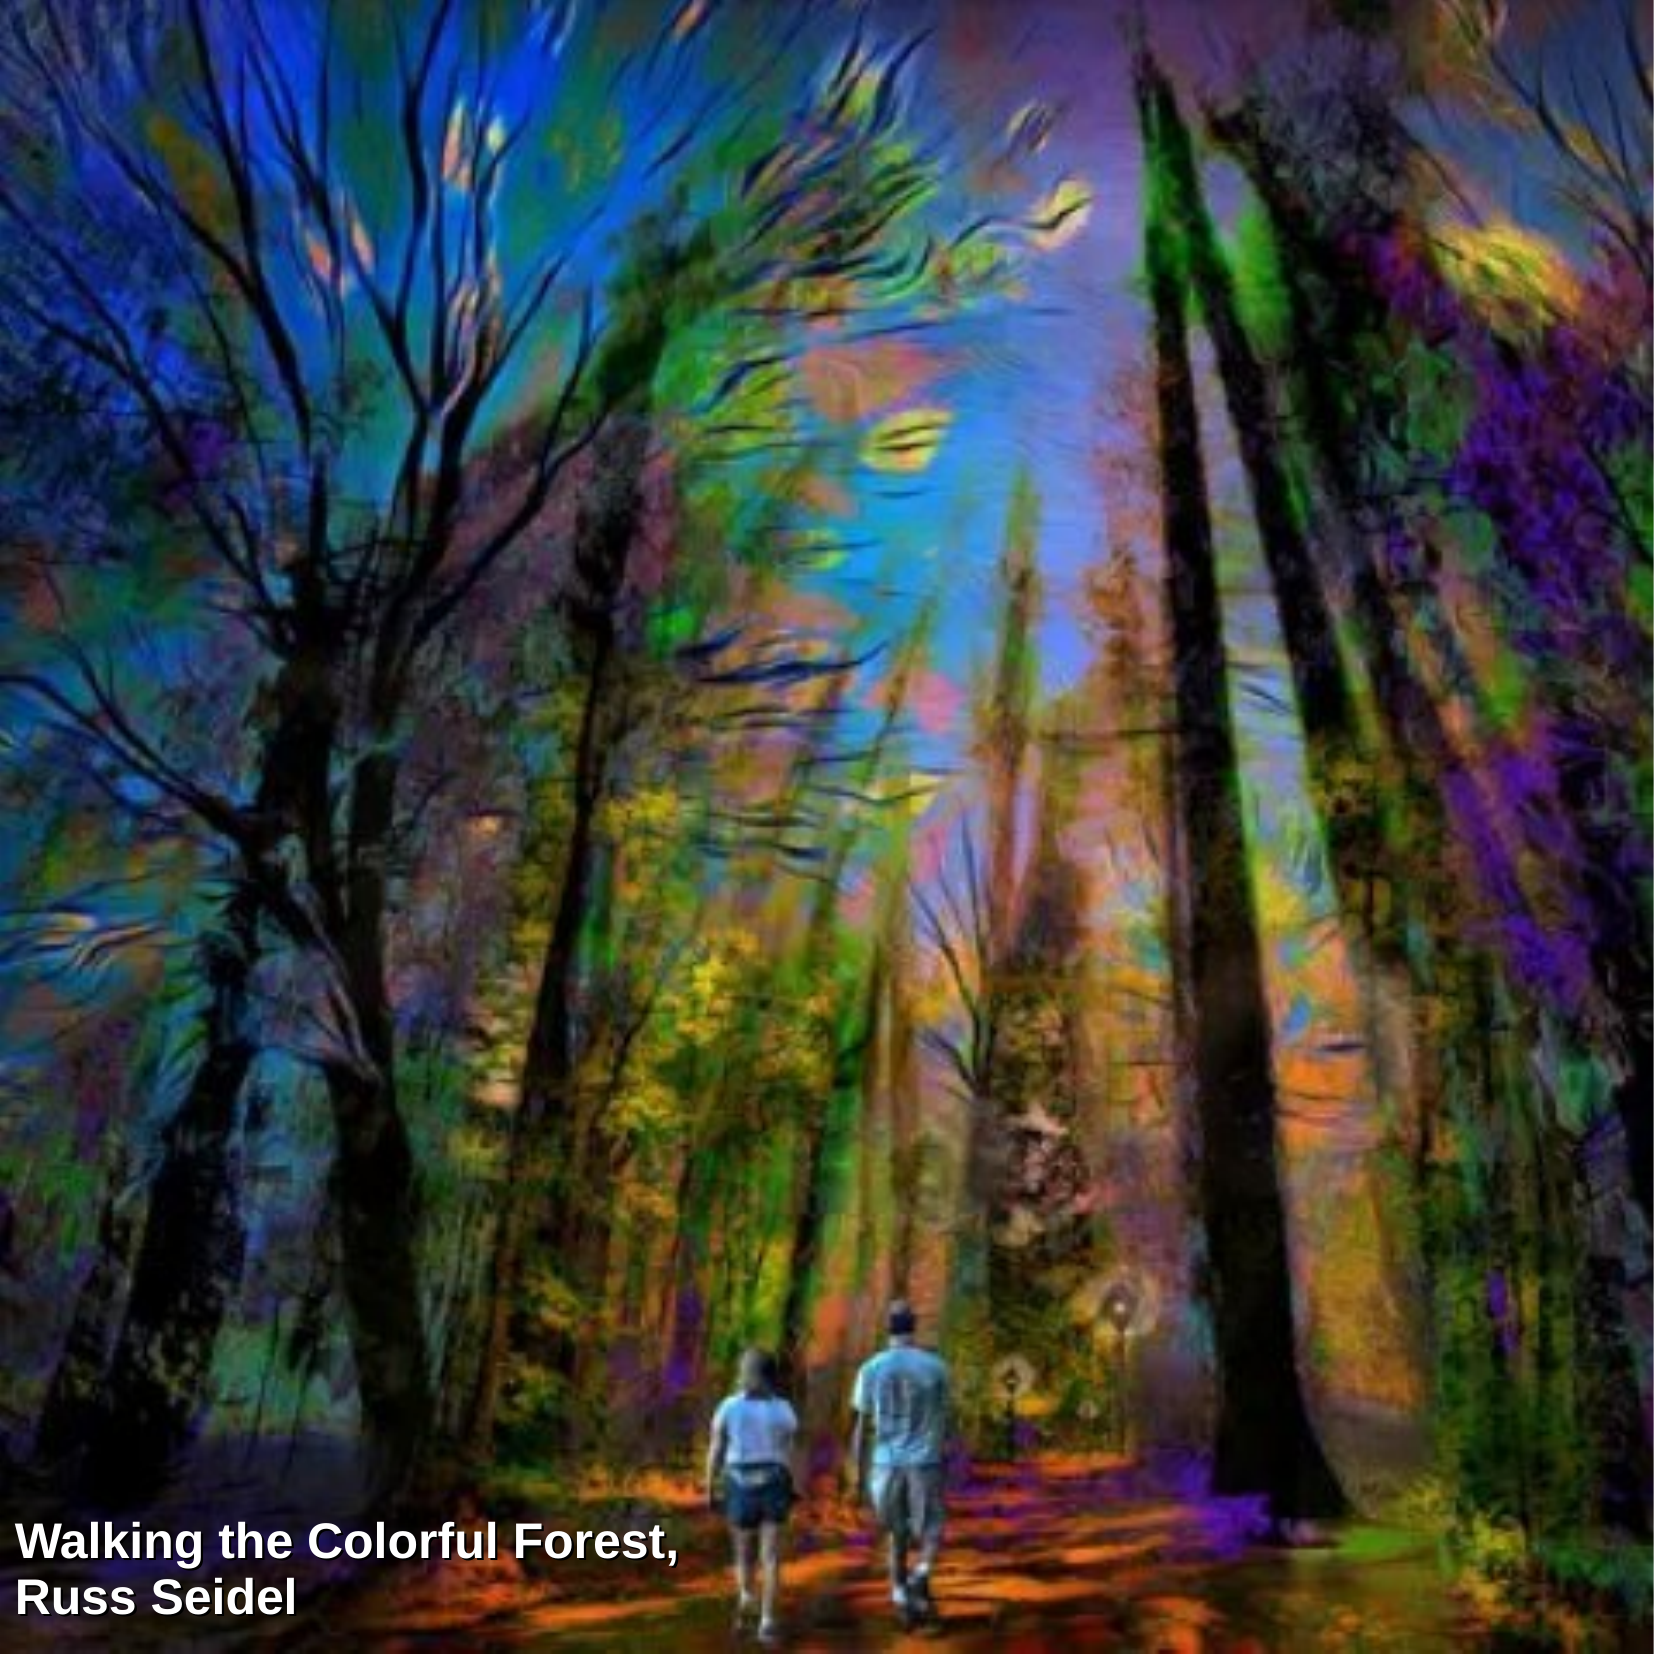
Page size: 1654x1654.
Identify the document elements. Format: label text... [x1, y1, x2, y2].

picture [0, 0, 1654, 1654]
text_box Walking the Colorful Forest, Russ Seidel [0, 1505, 893, 1651]
